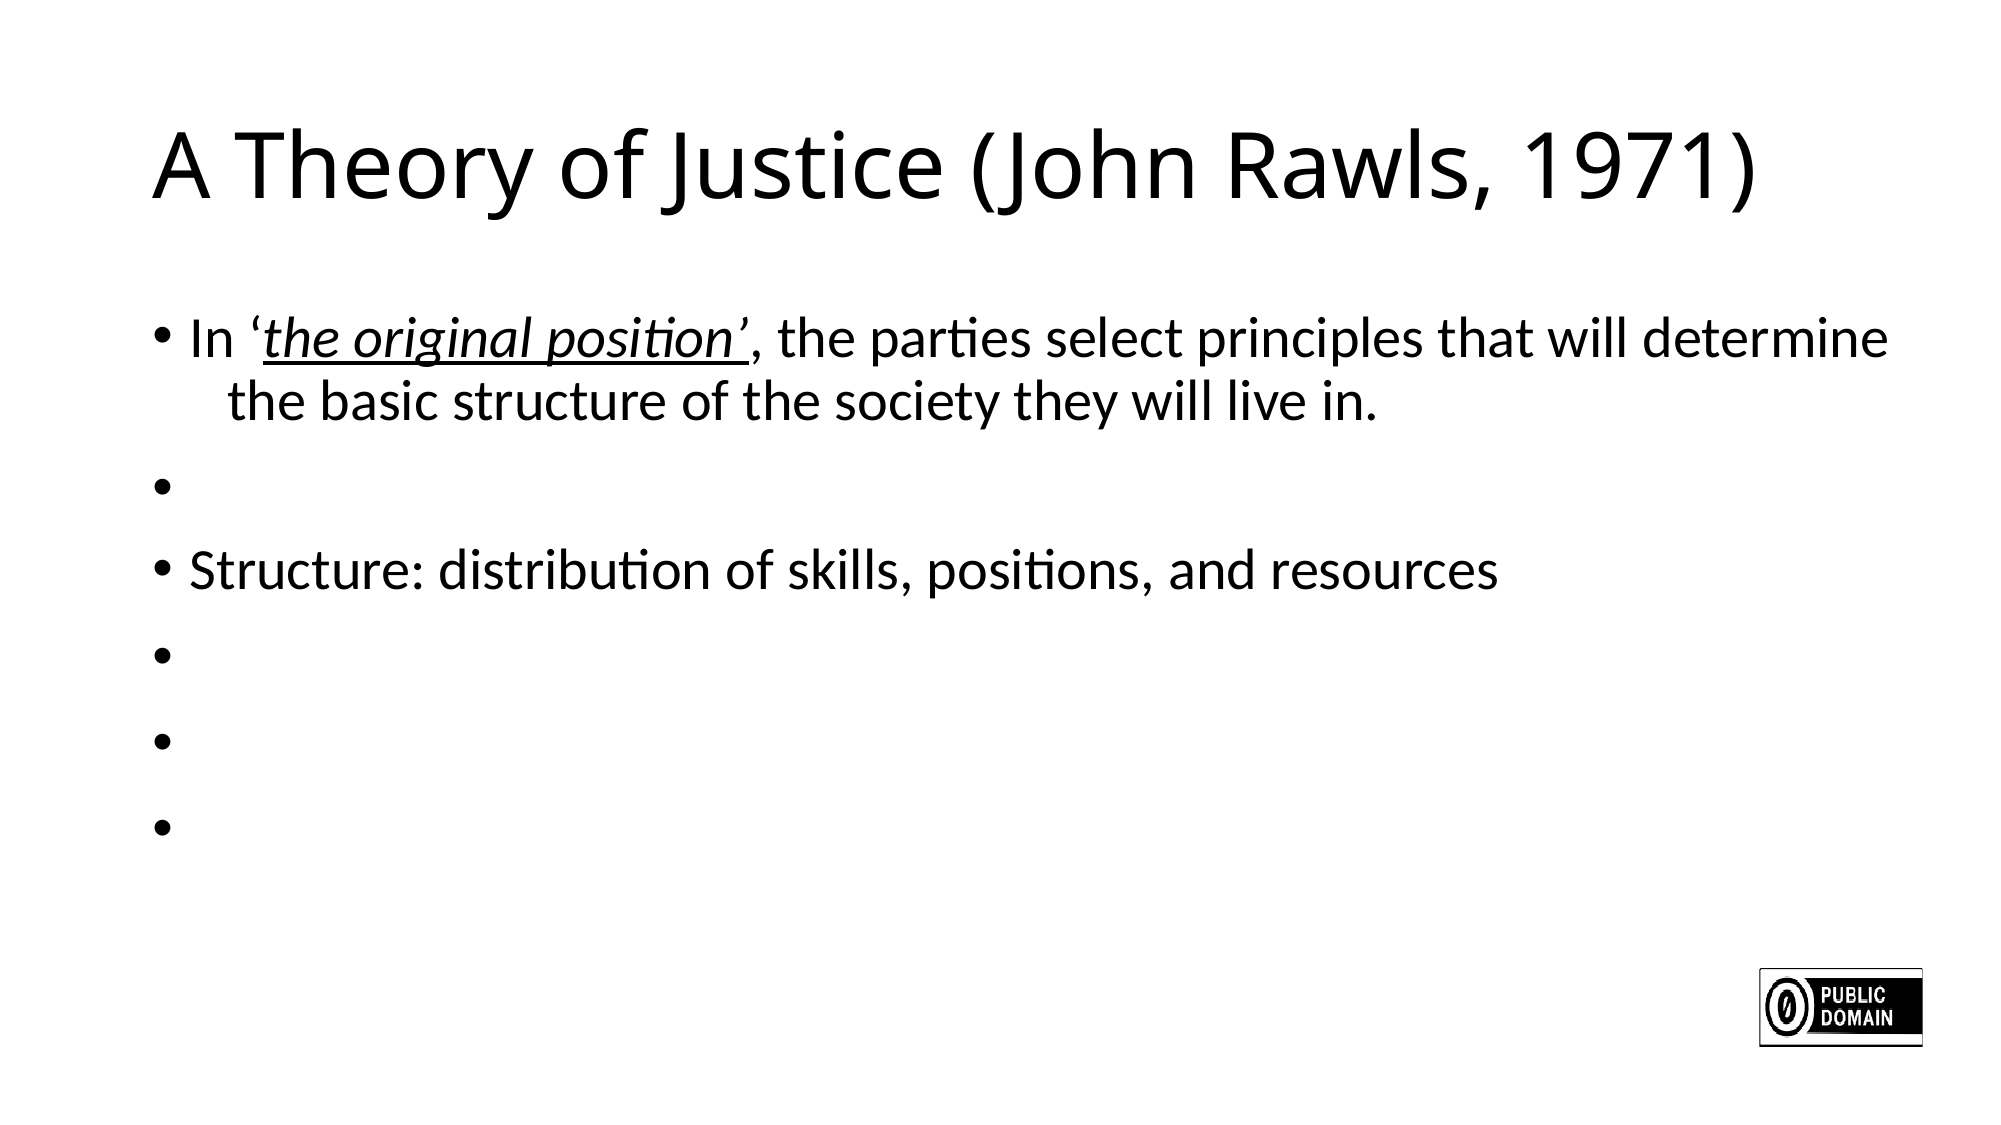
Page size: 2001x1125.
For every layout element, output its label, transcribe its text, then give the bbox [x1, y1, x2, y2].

list In ‘the original position’, the parties select principles that will determine the basic structure of the society they will live in. Structure: distribution of skills, positions, and resources [137, 299, 1963, 1014]
title A Theory of Justice (John Rawls, 1971) [137, 59, 1863, 278]
text_box [1759, 1014, 1923, 1047]
